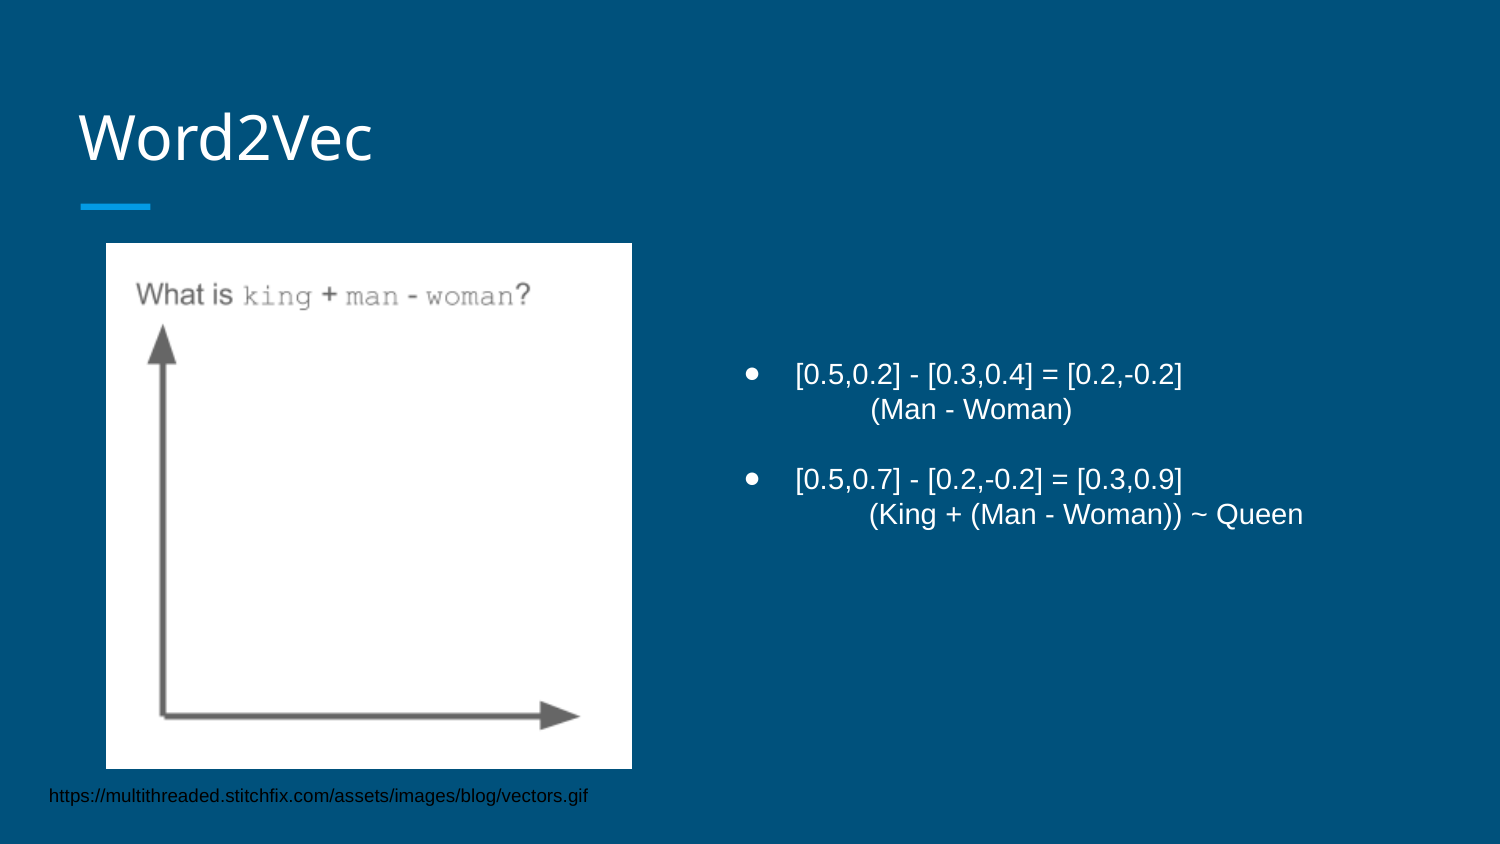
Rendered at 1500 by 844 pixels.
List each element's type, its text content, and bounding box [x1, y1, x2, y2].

text_box https://multithreaded.stitchfix.com/assets/images/blog/vectors.gif [33, 768, 673, 808]
text_box [0.5,0.2] - [0.3,0.4] = [0.2,-0.2] (Man - Woman) [0.5,0.7] - [0.2,-0.2] = [0.3,0.9] (King + (Man - Woman)) ~ Queen [705, 340, 1381, 769]
title Word2Vec [63, 75, 1437, 188]
picture [107, 244, 631, 768]
